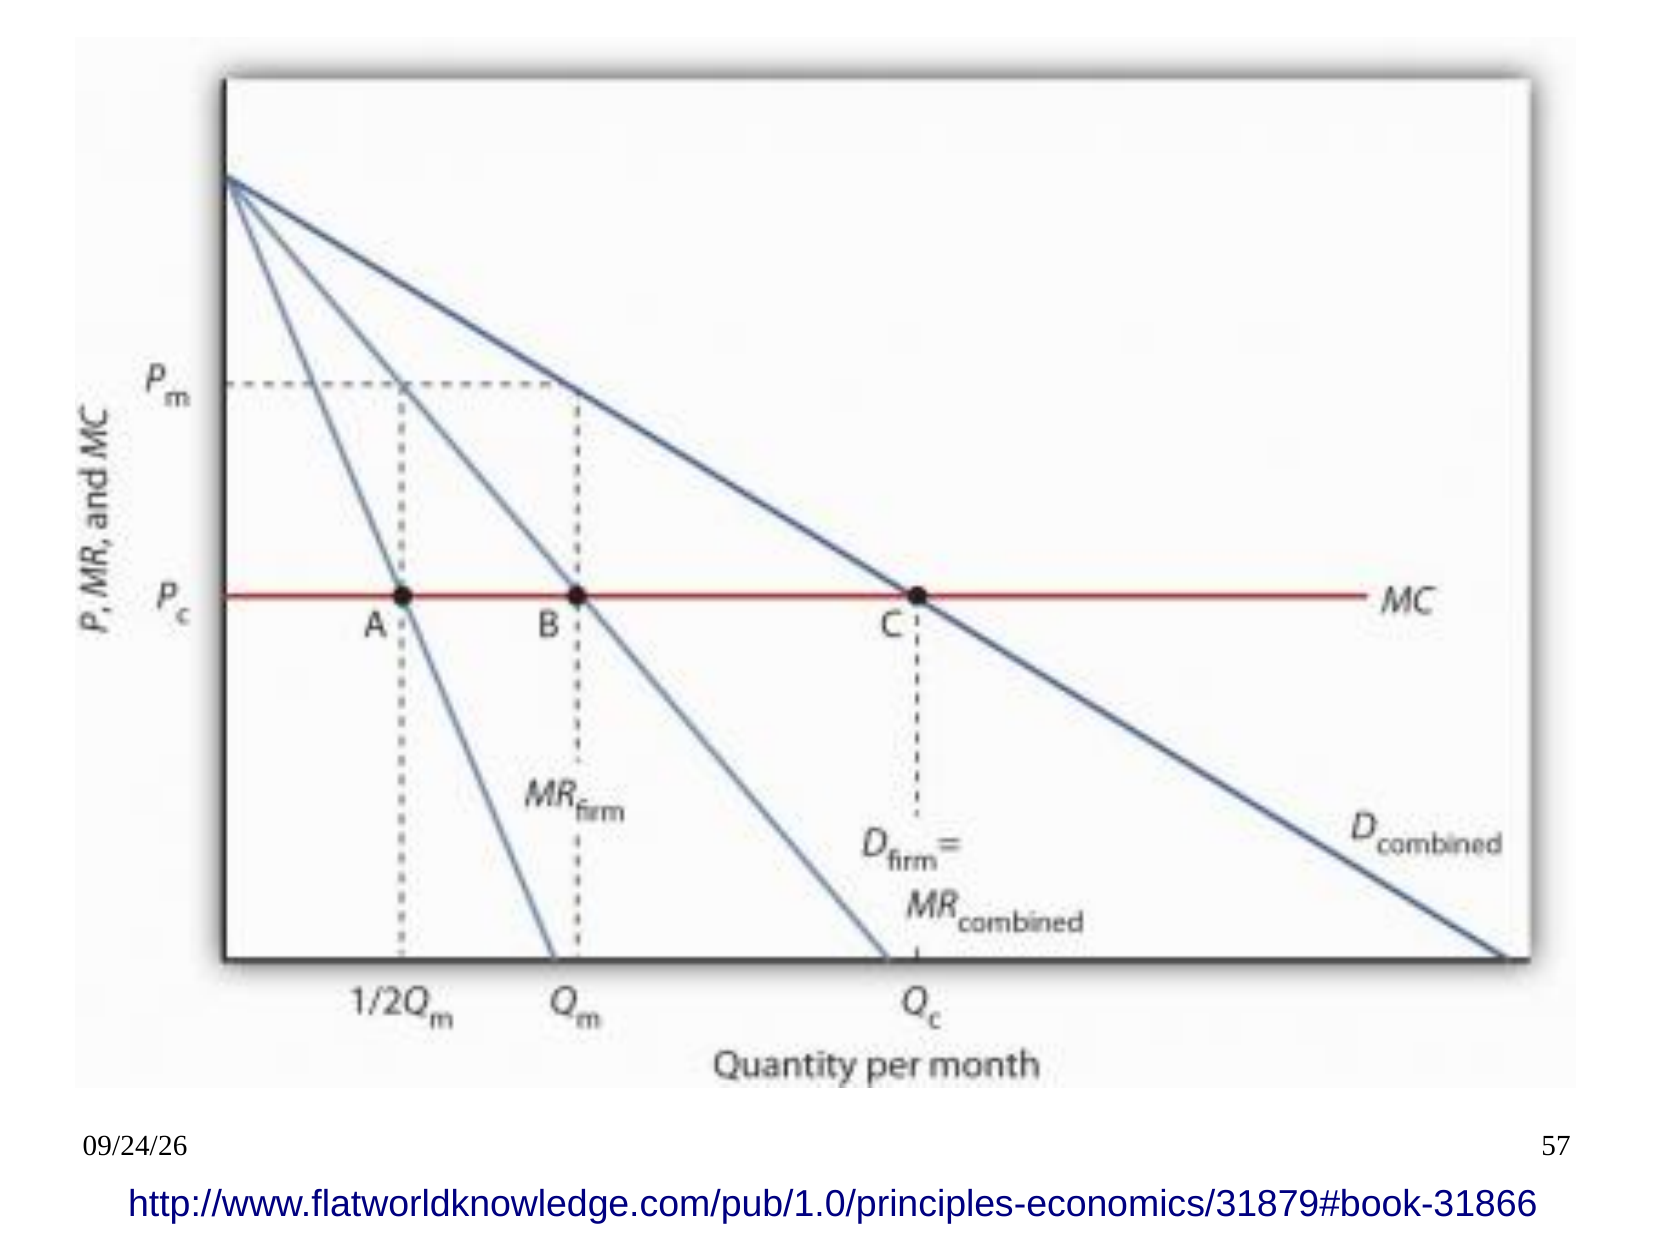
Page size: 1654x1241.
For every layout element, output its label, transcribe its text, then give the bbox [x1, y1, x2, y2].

picture [75, 37, 1576, 1088]
text_box http://www.flatworldknowledge.com/pub/1.0/principles-economics/31879#book-31866 [113, 1175, 1555, 1233]
